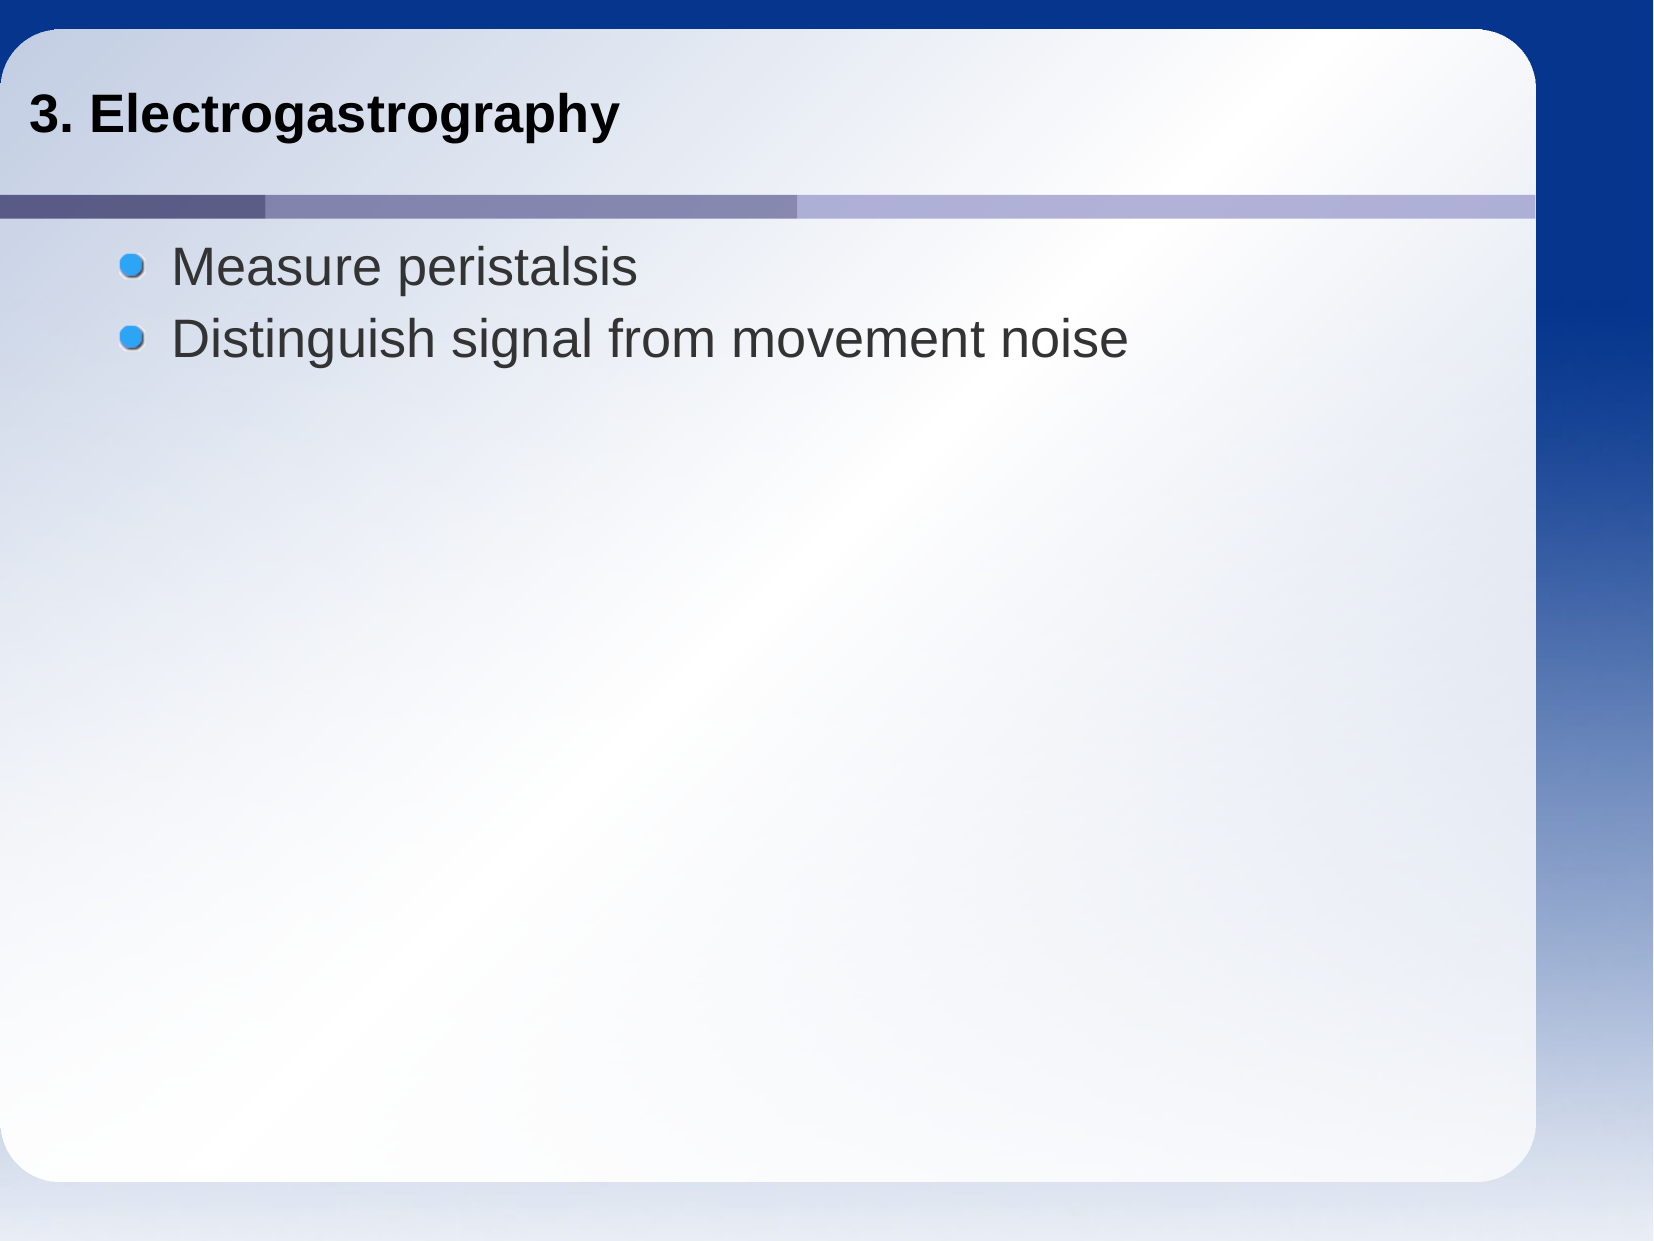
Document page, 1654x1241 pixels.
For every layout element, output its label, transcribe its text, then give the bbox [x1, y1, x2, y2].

list Measure peristalsis Distinguish signal from movement noise [29, 236, 1506, 1152]
title 3. Electrogastrography [29, 49, 1506, 178]
picture [0, 0, 1654, 1241]
